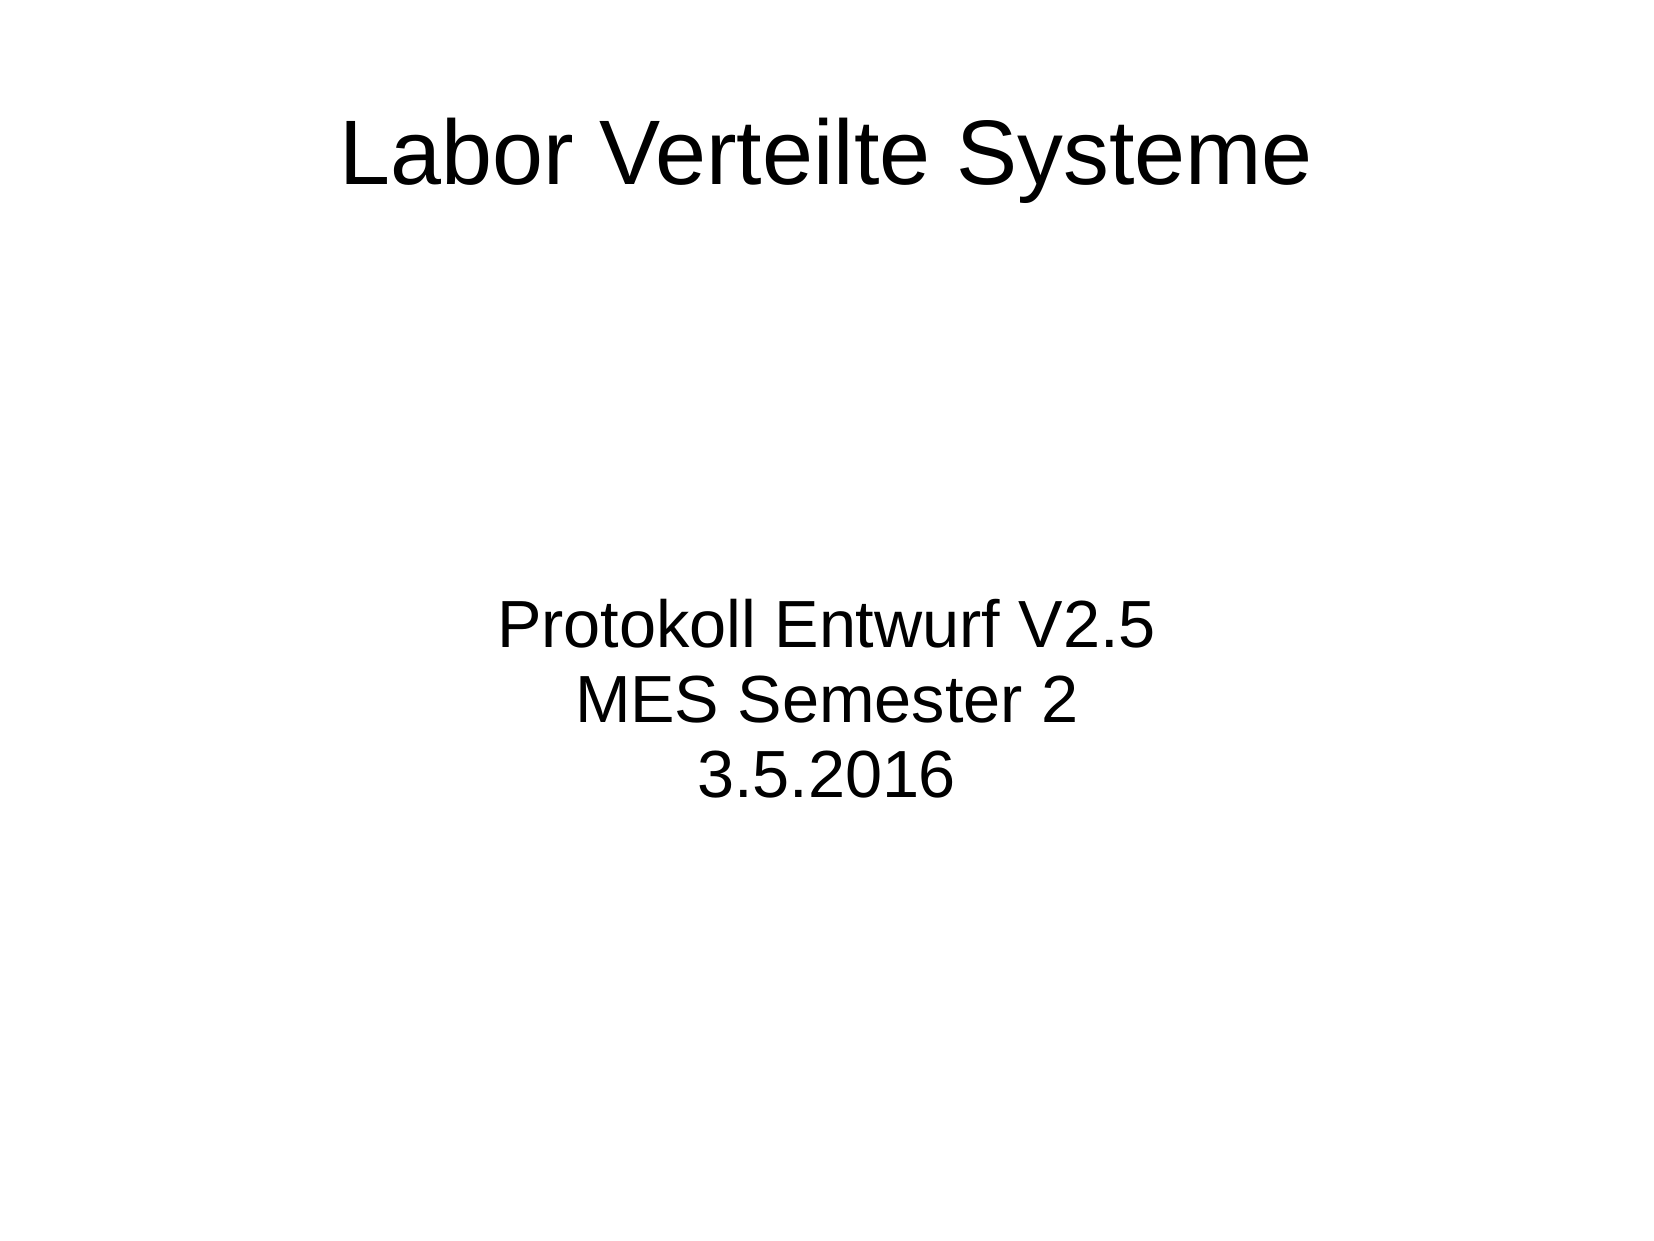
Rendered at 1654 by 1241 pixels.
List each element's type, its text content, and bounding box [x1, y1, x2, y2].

title Labor Verteilte Systeme [82, 49, 1571, 257]
subtitle Protokoll Entwurf V2.5 MES Semester 2 3.5.2016 [82, 290, 1571, 1109]
